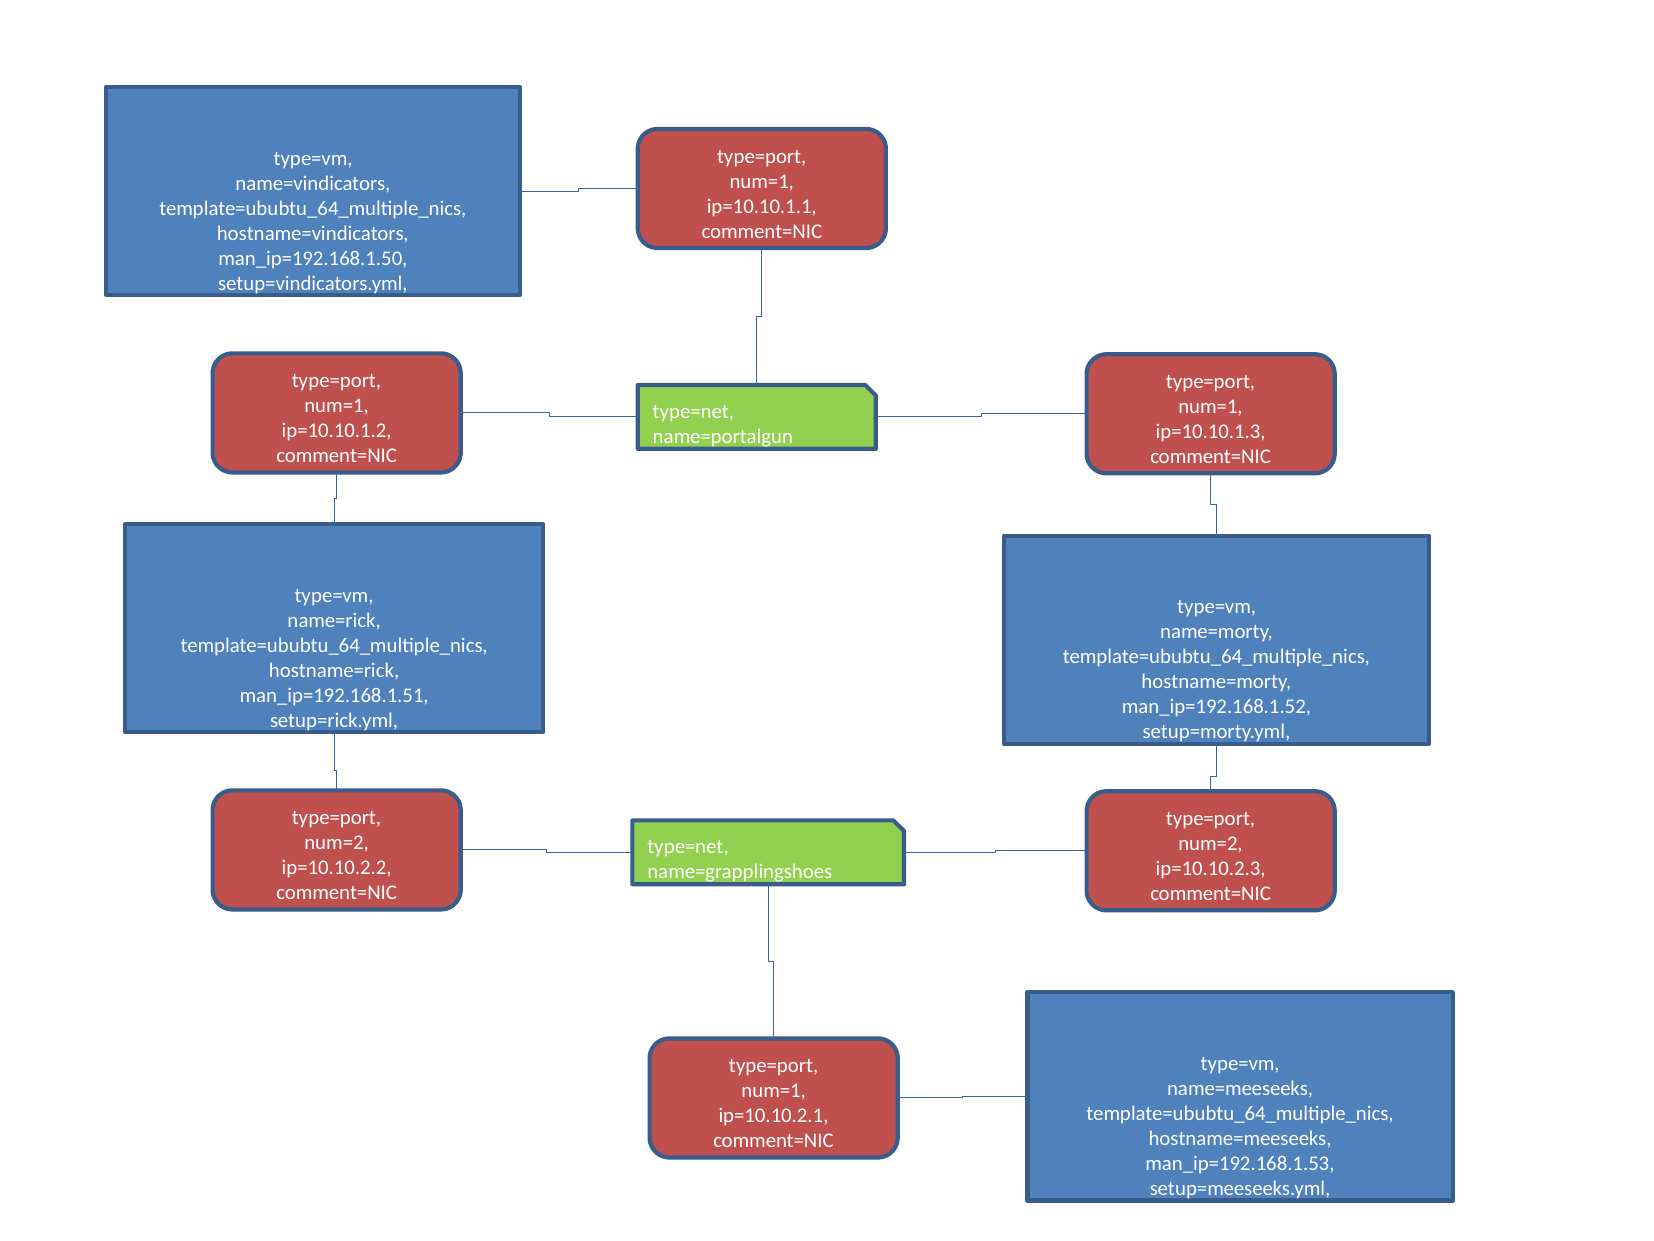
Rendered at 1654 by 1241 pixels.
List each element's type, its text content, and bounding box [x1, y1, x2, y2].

text_box type=vm, name=vindicators, template=ububtu_64_multiple_nics, hostname=vindicators, man_ip=192.168.1.50, setup=vindicators.yml, comment=web client [106, 87, 520, 295]
text_box type=port, num=1, ip=10.10.2.1, comment=NIC [649, 1038, 898, 1158]
text_box type=vm, name=morty, template=ububtu_64_multiple_nics, hostname=morty, man_ip=192.168.1.52, setup=morty.yml, comment=load balancer [1004, 536, 1429, 744]
text_box type=port, num=1, ip=10.10.1.3, comment=NIC [1086, 354, 1335, 474]
text_box type=port, num=1, ip=10.10.1.2, comment=NIC [212, 353, 461, 473]
text_box type=port, num=2, ip=10.10.2.3, comment=NIC [1086, 791, 1335, 911]
text_box type=port, num=2, ip=10.10.2.2, comment=NIC [212, 790, 461, 910]
text_box type=net, name=portalgun [637, 384, 876, 449]
text_box type=vm, name=meeseeks, template=ububtu_64_multiple_nics, hostname=meeseeks, man_ip=192.168.1.53, setup=meeseeks.yml, comment=web server [1028, 992, 1453, 1201]
text_box type=vm, name=rick, template=ububtu_64_multiple_nics, hostname=rick, man_ip=192.168.1.51, setup=rick.yml, comment=load balancer [125, 524, 543, 732]
text_box type=port, num=1, ip=10.10.1.1, comment=NIC [637, 128, 886, 249]
text_box type=net, name=grapplingshoes [632, 820, 905, 885]
